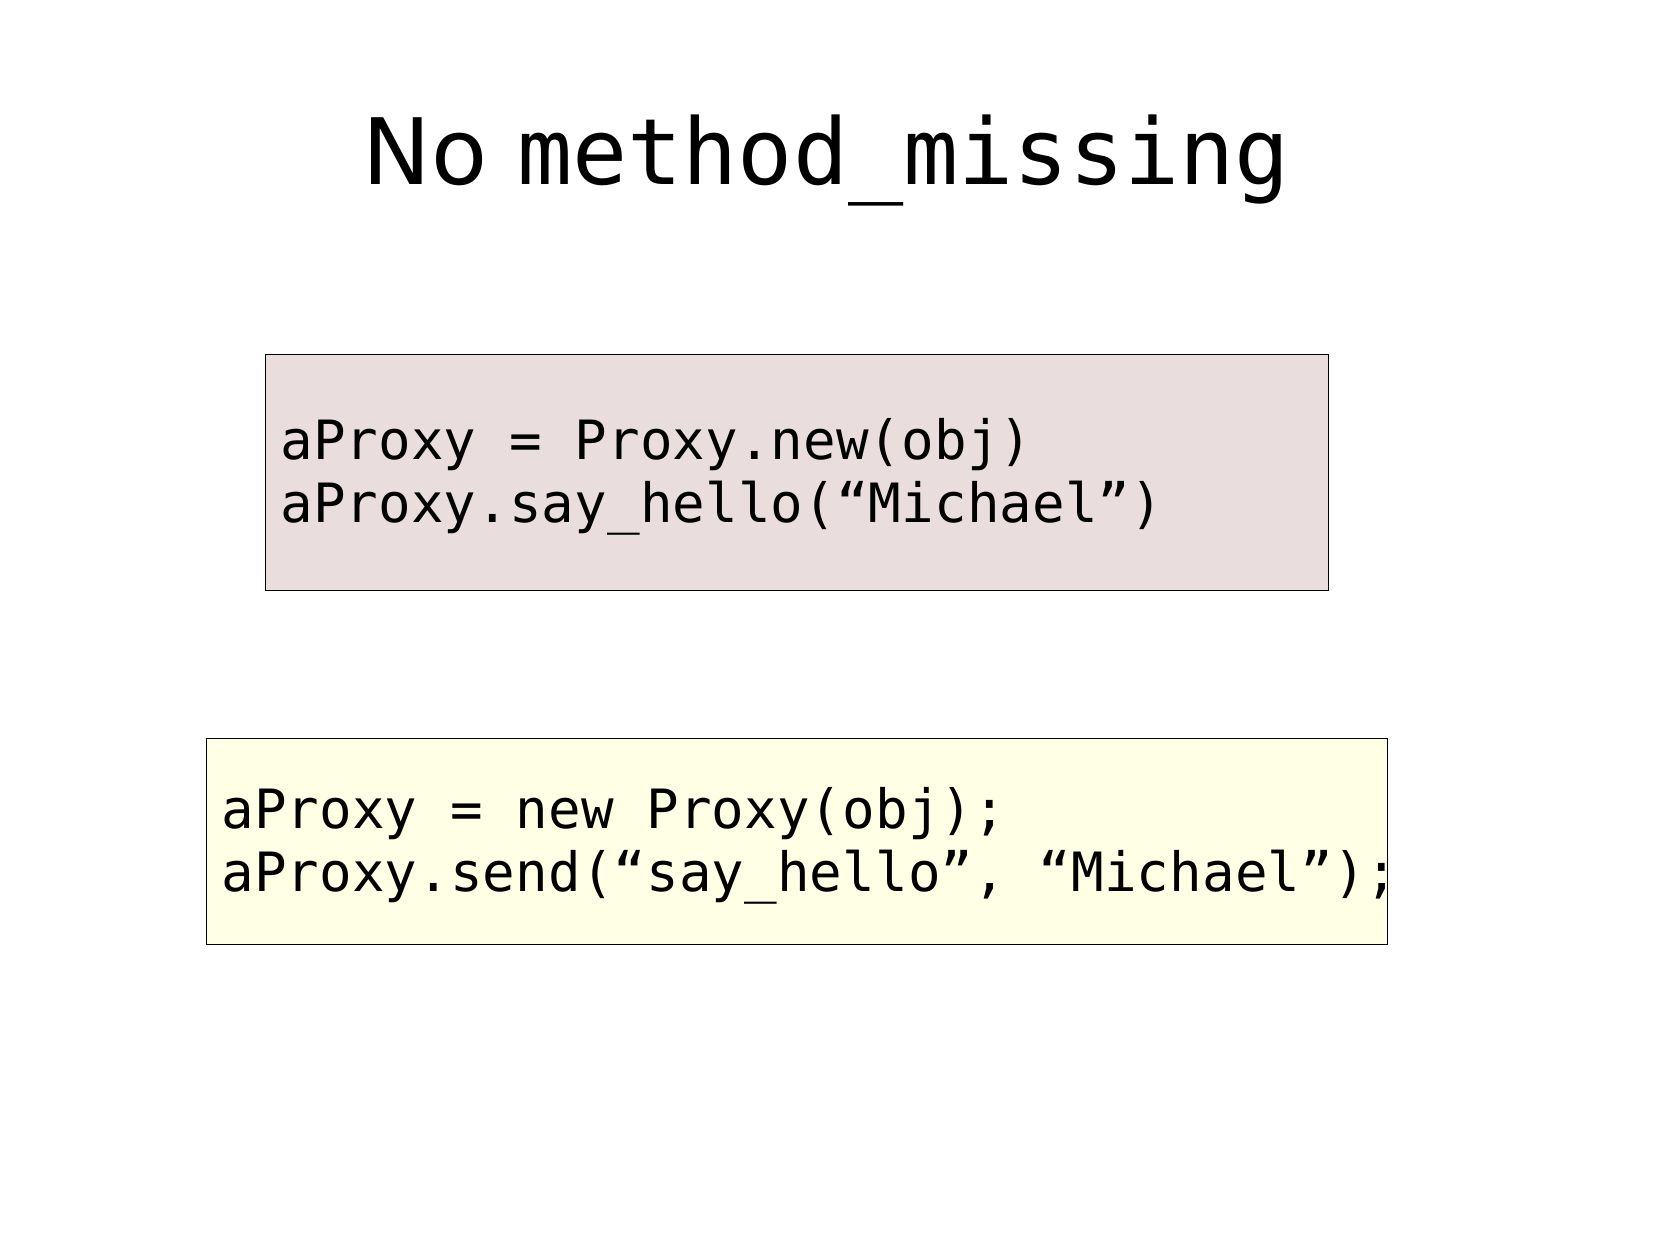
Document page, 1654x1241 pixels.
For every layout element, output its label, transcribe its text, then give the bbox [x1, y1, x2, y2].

title No method_missing [82, 56, 1571, 250]
text_box aProxy = new Proxy(obj); aProxy.send(“say_hello”, “Michael”); [206, 738, 1388, 945]
text_box aProxy = Proxy.new(obj) aProxy.say_hello(“Michael”) [265, 354, 1329, 591]
